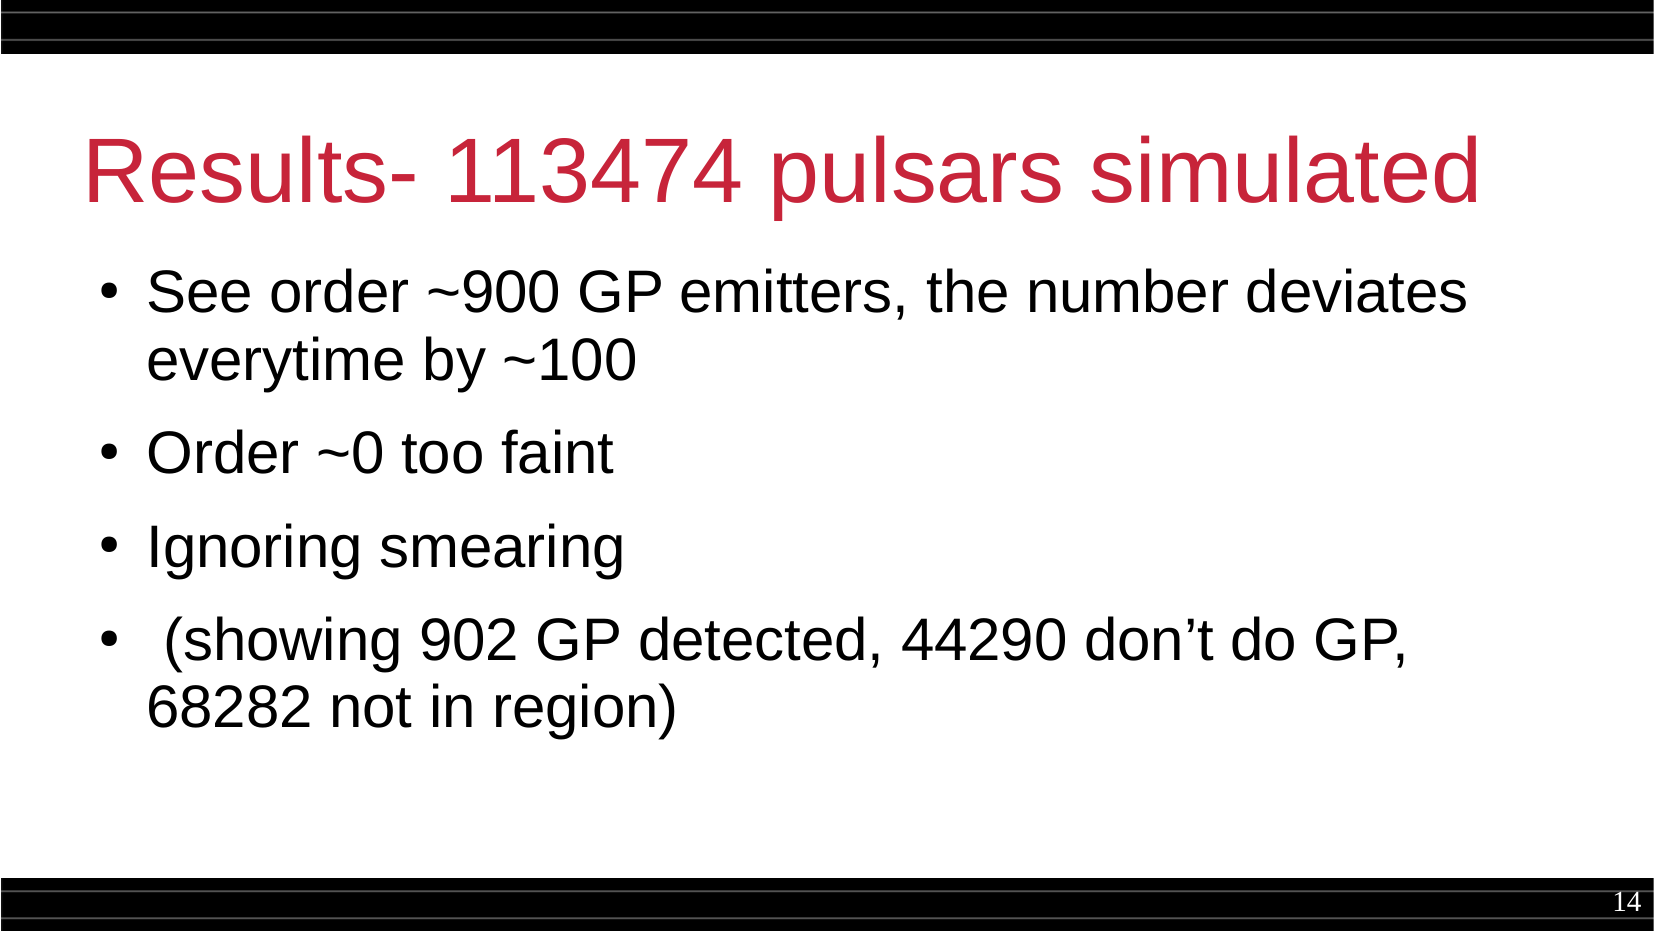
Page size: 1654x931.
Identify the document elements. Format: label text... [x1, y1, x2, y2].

picture [1, 0, 1654, 54]
picture [1, 878, 1654, 931]
list See order ~900 GP emitters, the number deviates everytime by ~100 Order ~0 too faint Ignoring smearing (showing 902 GP detected, 44290 don’t do GP, 68282 not in region) [82, 258, 1571, 745]
title Results- 113474 pulsars simulated [82, 92, 1571, 249]
